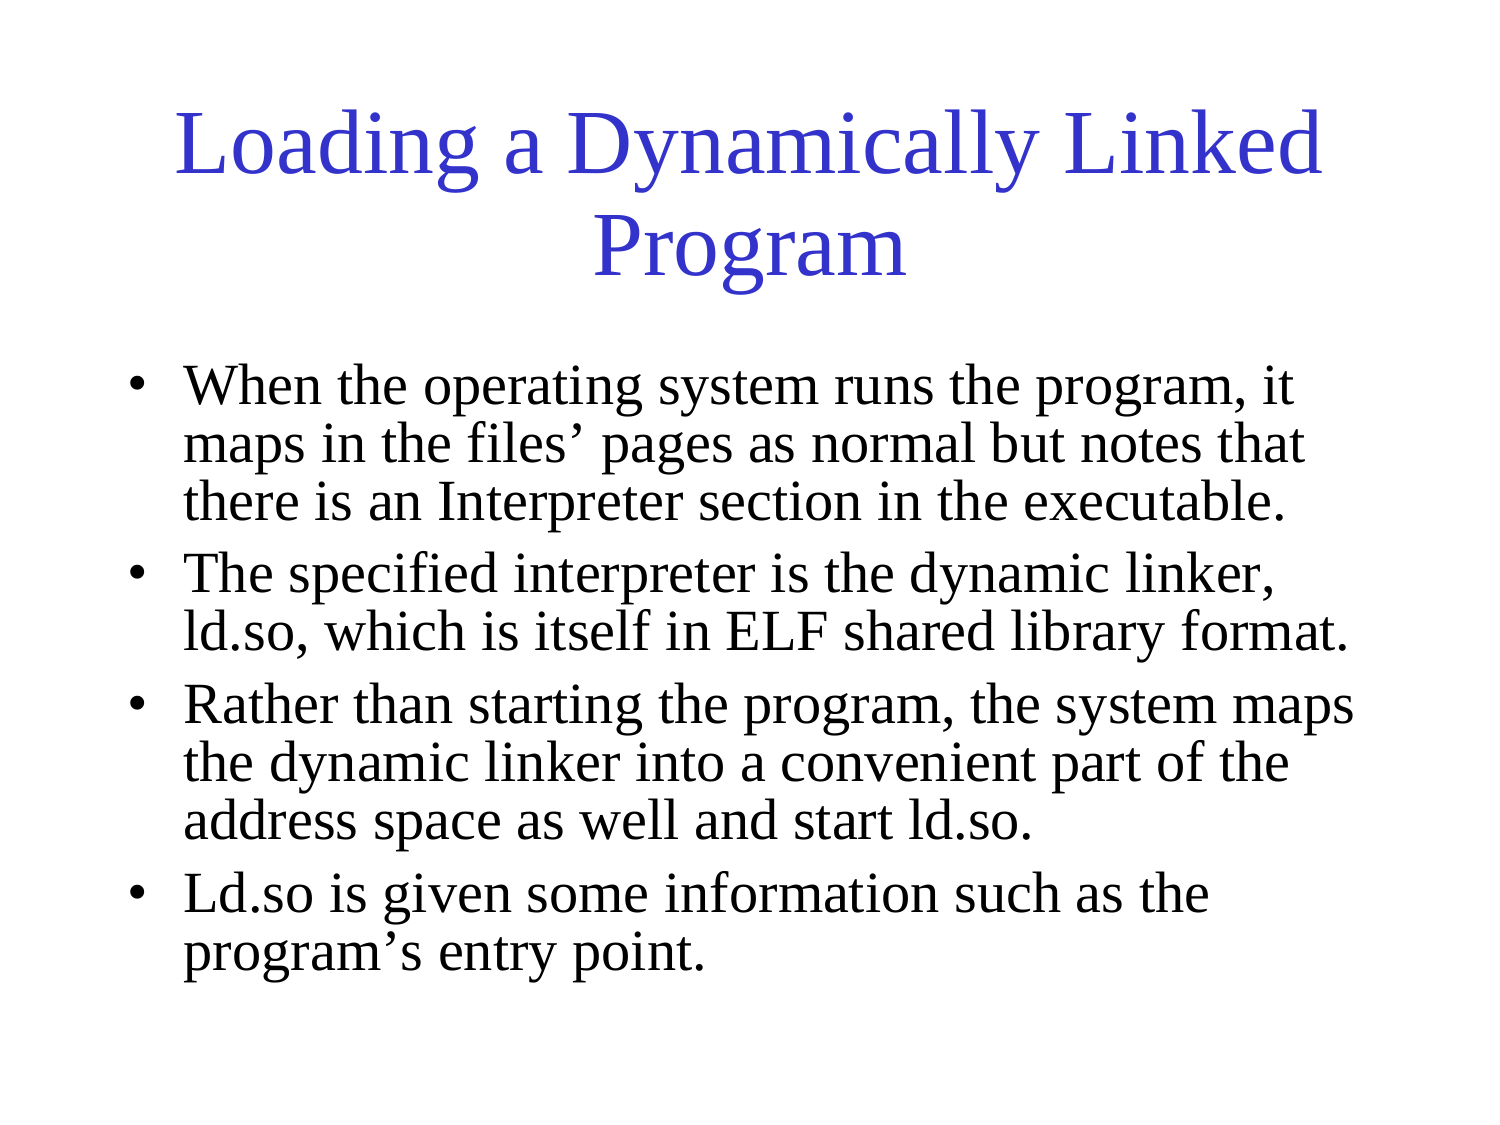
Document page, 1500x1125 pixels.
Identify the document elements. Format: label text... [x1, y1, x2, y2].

title Loading a Dynamically Linked Program [112, 76, 1388, 312]
list When the operating system runs the program, it maps in the files’ pages as normal but notes that there is an Interpreter section in the executable. The specified interpreter is the dynamic linker, ld.so, which is itself in ELF shared library format. Rather than starting the program, the system maps the dynamic linker into a convenient part of the address space as well and start ld.so. Ld.so is given some information such as the program’s entry point. [112, 350, 1388, 1039]
